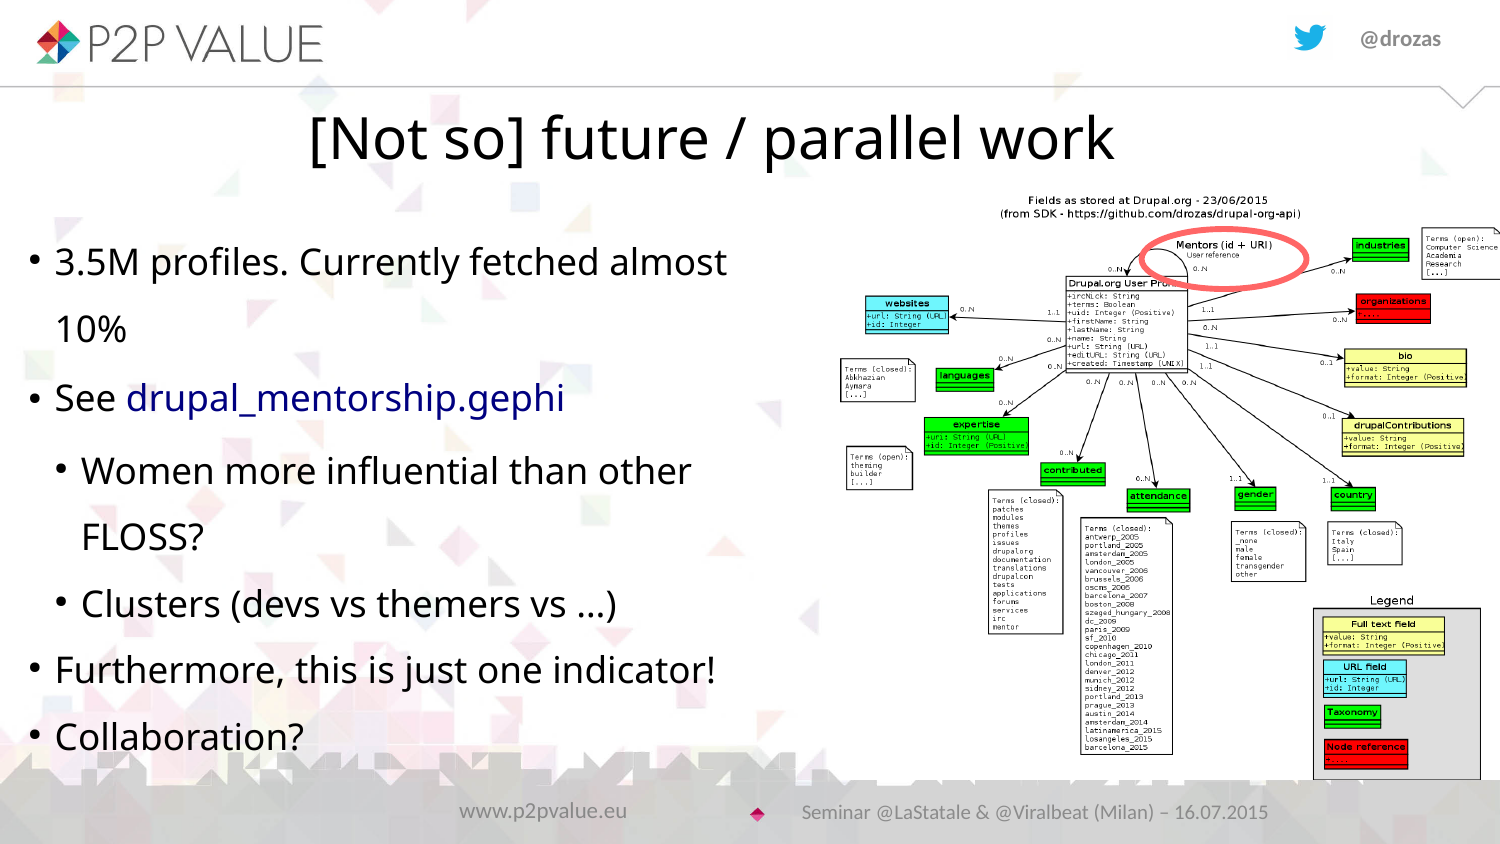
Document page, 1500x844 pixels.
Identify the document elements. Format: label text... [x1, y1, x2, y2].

subtitle 3.5M profiles. Currently fetched almost 10% See drupal_mentorship.gephi Women more influential than other FLOSS? Clusters (devs vs themers vs …) Furthermore, this is just one indicator! Collaboration? [15, 210, 840, 766]
picture [0, 0, 1500, 844]
text_box @drozas [1333, 15, 1455, 60]
text_box Seminar @LaStatale & @Viralbeat (Milan) – 16.07.2015 [788, 788, 1481, 834]
title [Not so] future / parallel work [60, 92, 1366, 181]
text_box www.p2pvalue.eu [453, 789, 672, 829]
